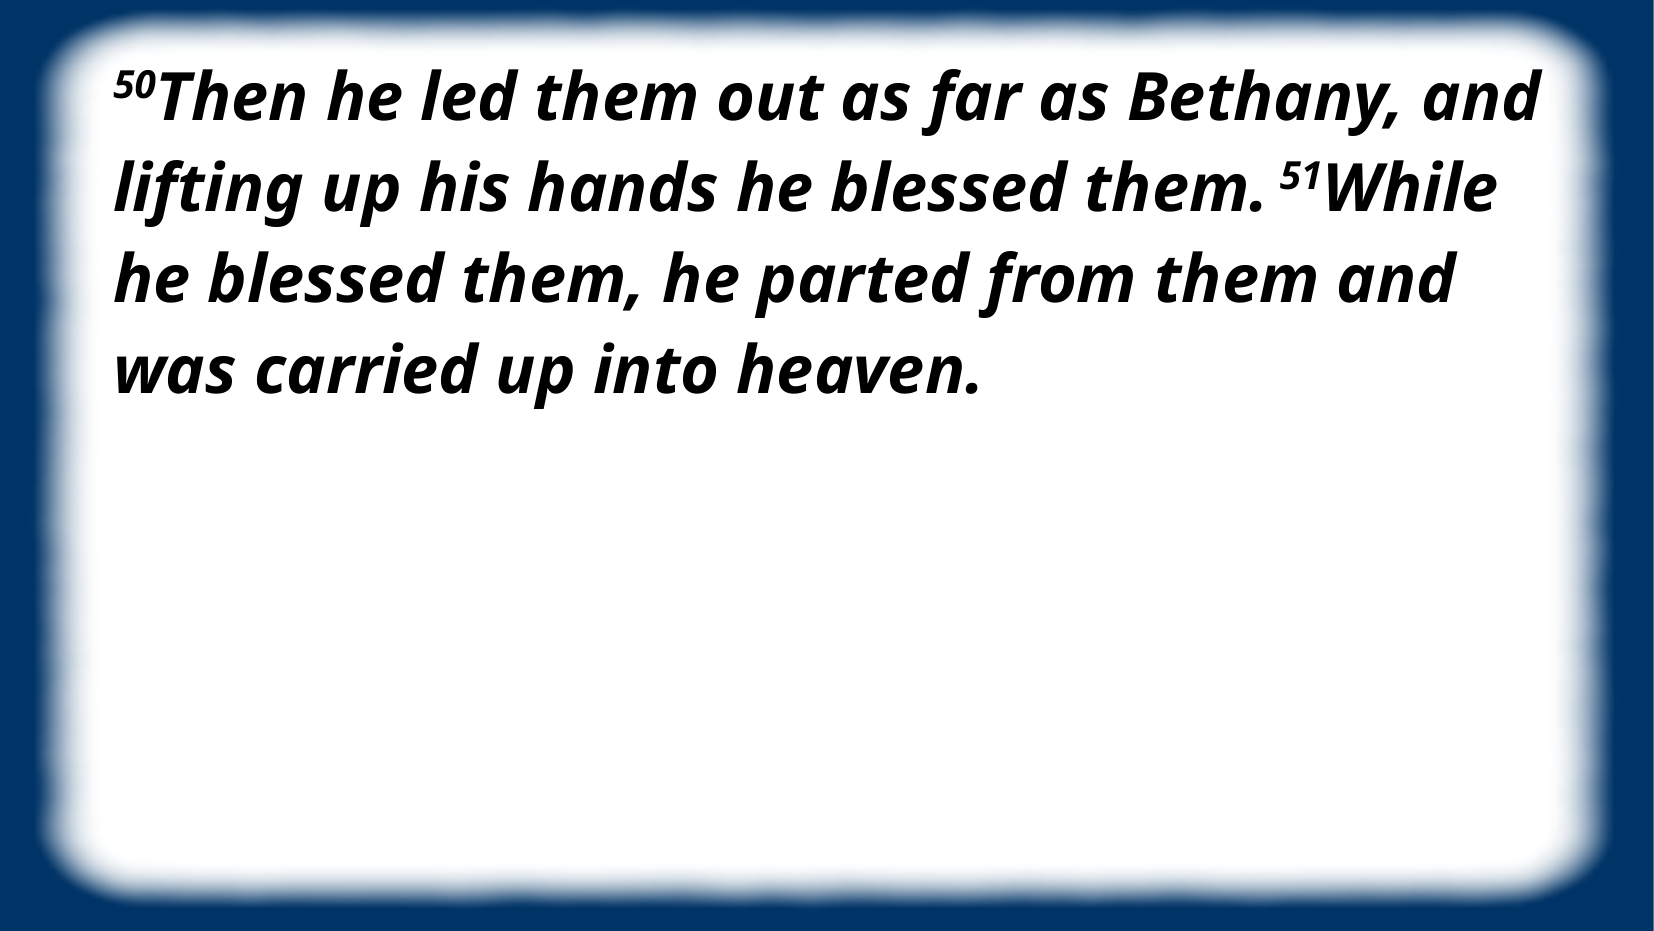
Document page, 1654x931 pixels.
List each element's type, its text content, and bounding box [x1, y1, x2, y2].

picture [0, 0, 1654, 931]
text_box 50Then he led them out as far as Bethany, and lifting up his hands he blessed them. 51While he blessed them, he parted from them and was carried up into heaven. [98, 42, 1569, 421]
